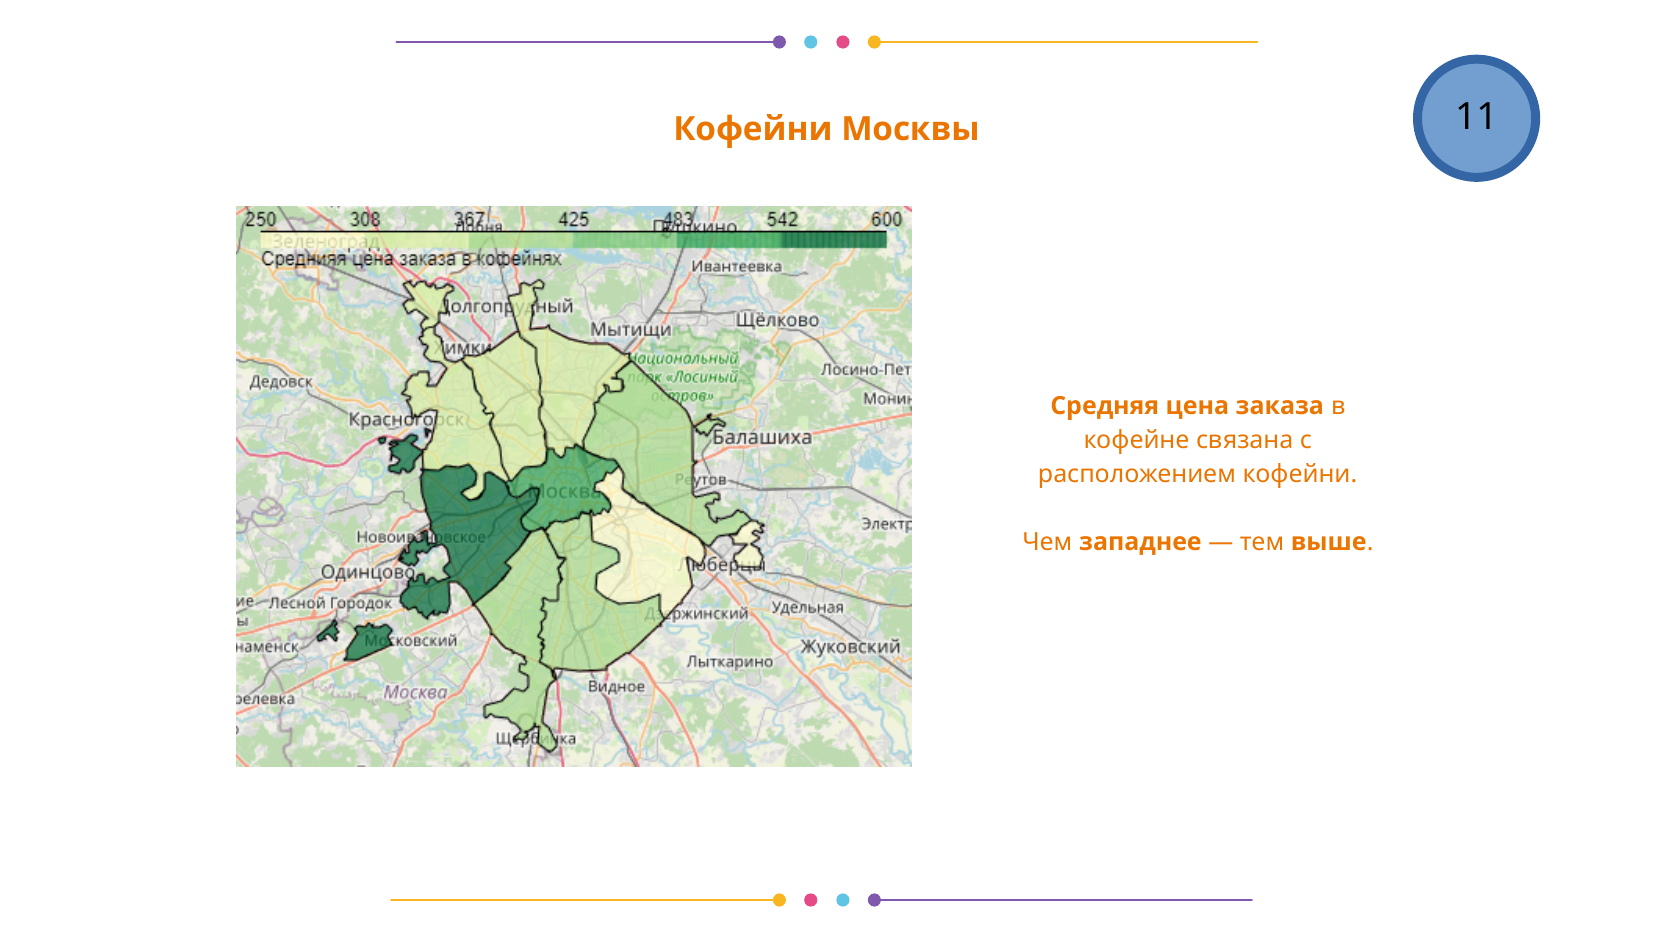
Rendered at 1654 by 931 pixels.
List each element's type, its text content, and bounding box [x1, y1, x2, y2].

title Средняя цена заказа в кофейне связана с расположением кофейни. Чем западнее — тем выше. [1008, 236, 1388, 709]
text_box [1425, 148, 1528, 178]
title Кофейни Москвы [531, 88, 1123, 167]
text_box [1425, 59, 1528, 89]
picture [236, 206, 912, 767]
text_box <number> [1417, 89, 1536, 148]
